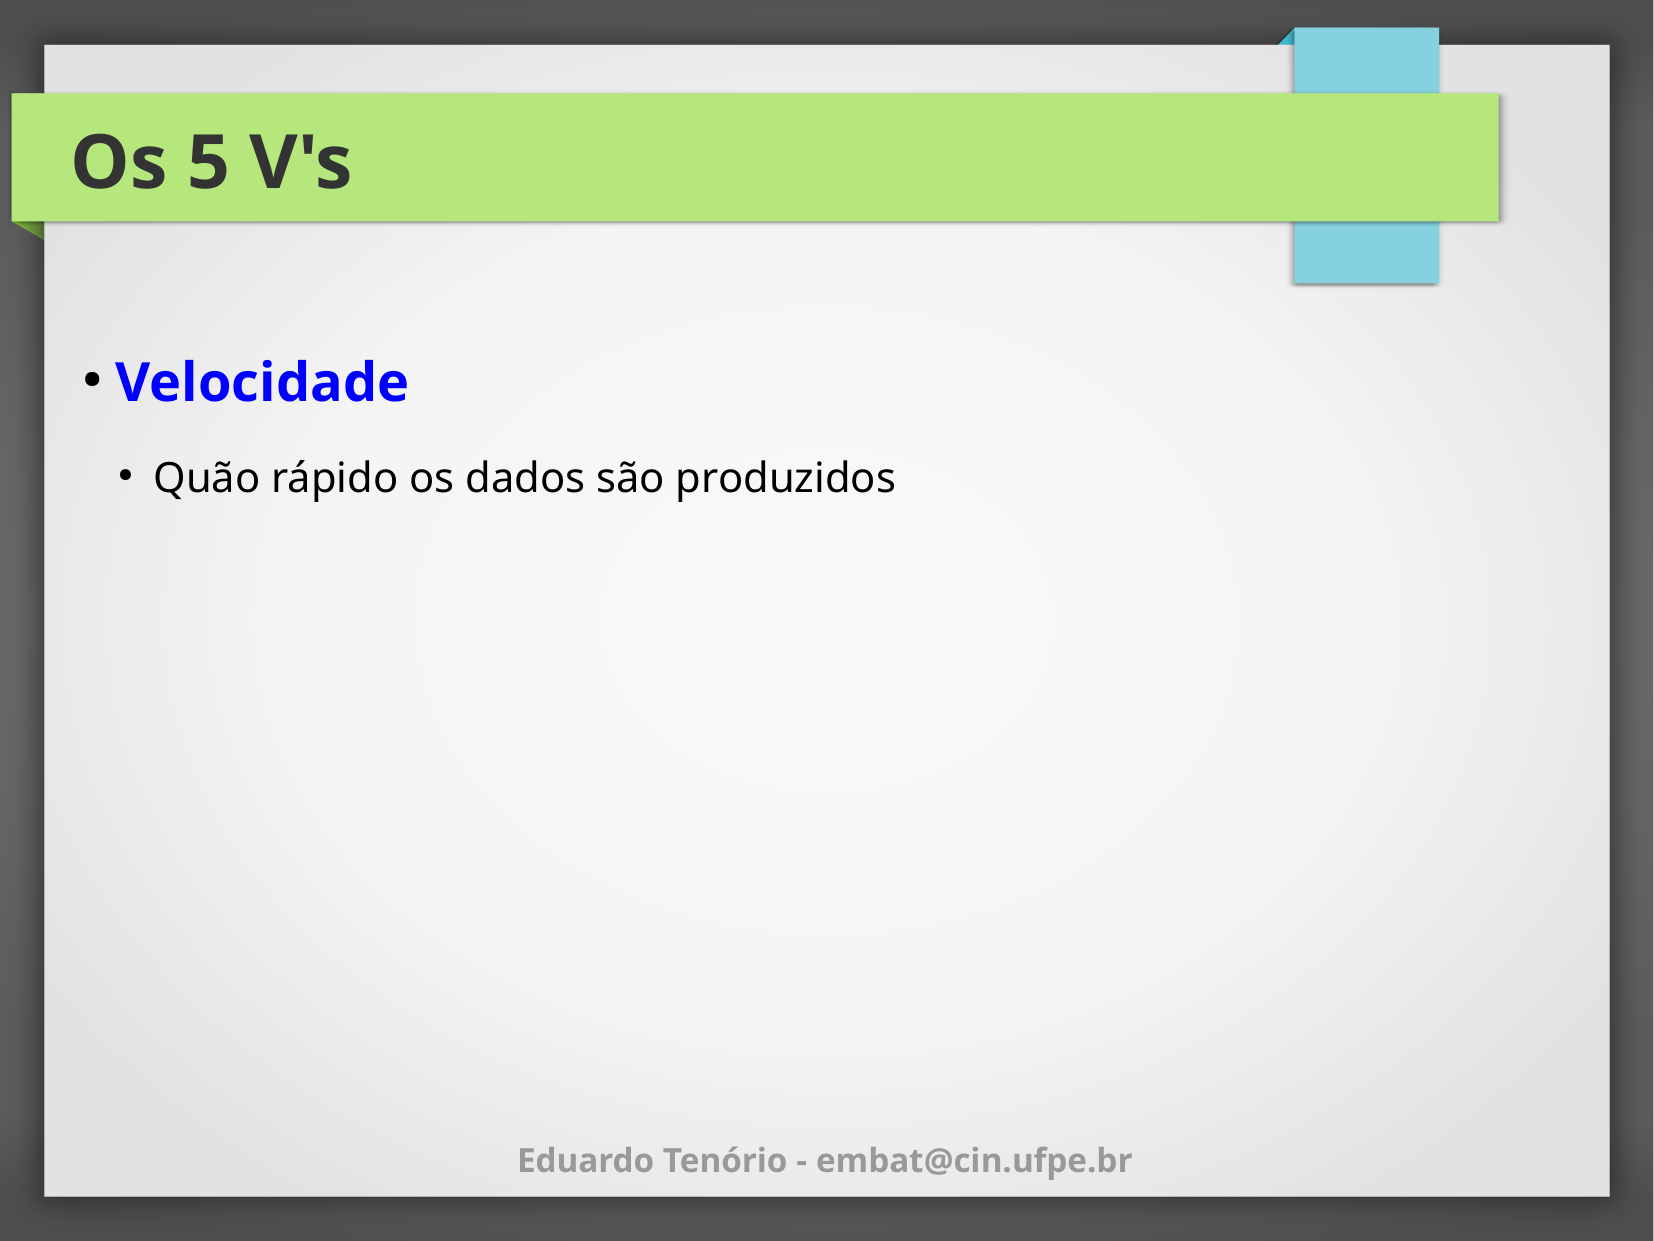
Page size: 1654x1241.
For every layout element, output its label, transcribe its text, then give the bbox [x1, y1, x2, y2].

list Velocidade Quão rápido os dados são produzidos [82, 343, 1538, 1063]
title Os 5 V's [70, 97, 1229, 221]
text_box Eduardo Tenório - embat@cin.ufpe.br [45, 1130, 1606, 1201]
picture [0, 0, 1654, 1241]
